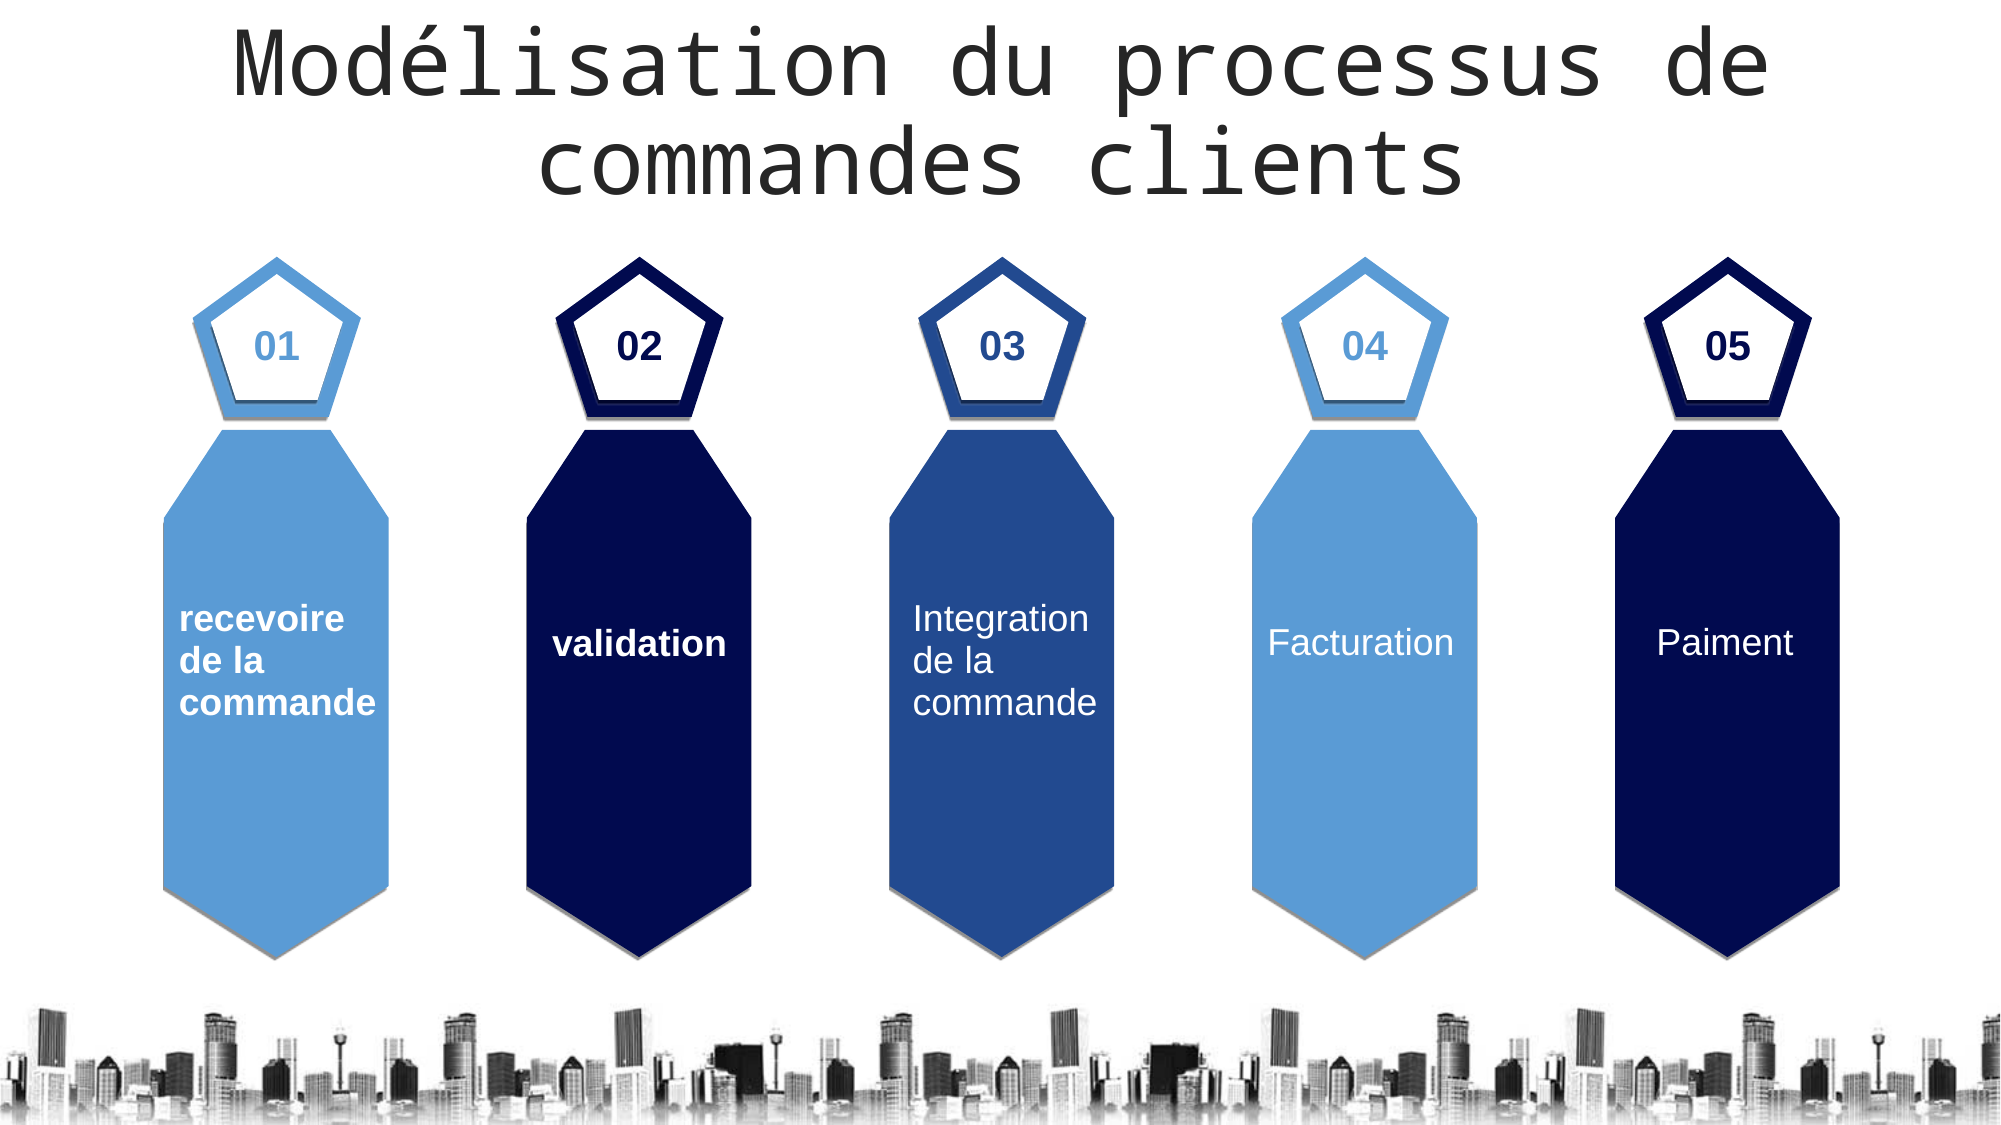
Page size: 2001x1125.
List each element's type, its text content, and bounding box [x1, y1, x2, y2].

text_box [889, 429, 1115, 958]
text_box [918, 256, 1087, 417]
picture [0, 0, 2001, 1125]
text_box Facturation [1252, 614, 1477, 713]
text_box Integration de la commande [897, 590, 1229, 858]
text_box [526, 429, 752, 958]
text_box 05 [1682, 311, 1774, 377]
text_box [1615, 429, 1840, 958]
text_box [192, 256, 361, 417]
text_box [1252, 429, 1477, 614]
text_box [1643, 256, 1813, 417]
text_box [1252, 713, 1477, 958]
text_box Paiment [1641, 614, 1890, 755]
text_box 01 [231, 311, 323, 377]
text_box 02 [593, 311, 686, 377]
list Modélisation du processus de commandes clients [53, 55, 1952, 175]
text_box recevoire de la commande [163, 590, 414, 815]
text_box [1281, 256, 1450, 417]
text_box 03 [956, 311, 1048, 377]
text_box validation [537, 615, 762, 756]
text_box 04 [1319, 311, 1411, 377]
text_box [555, 256, 724, 417]
text_box [163, 429, 389, 590]
text_box [163, 815, 389, 958]
